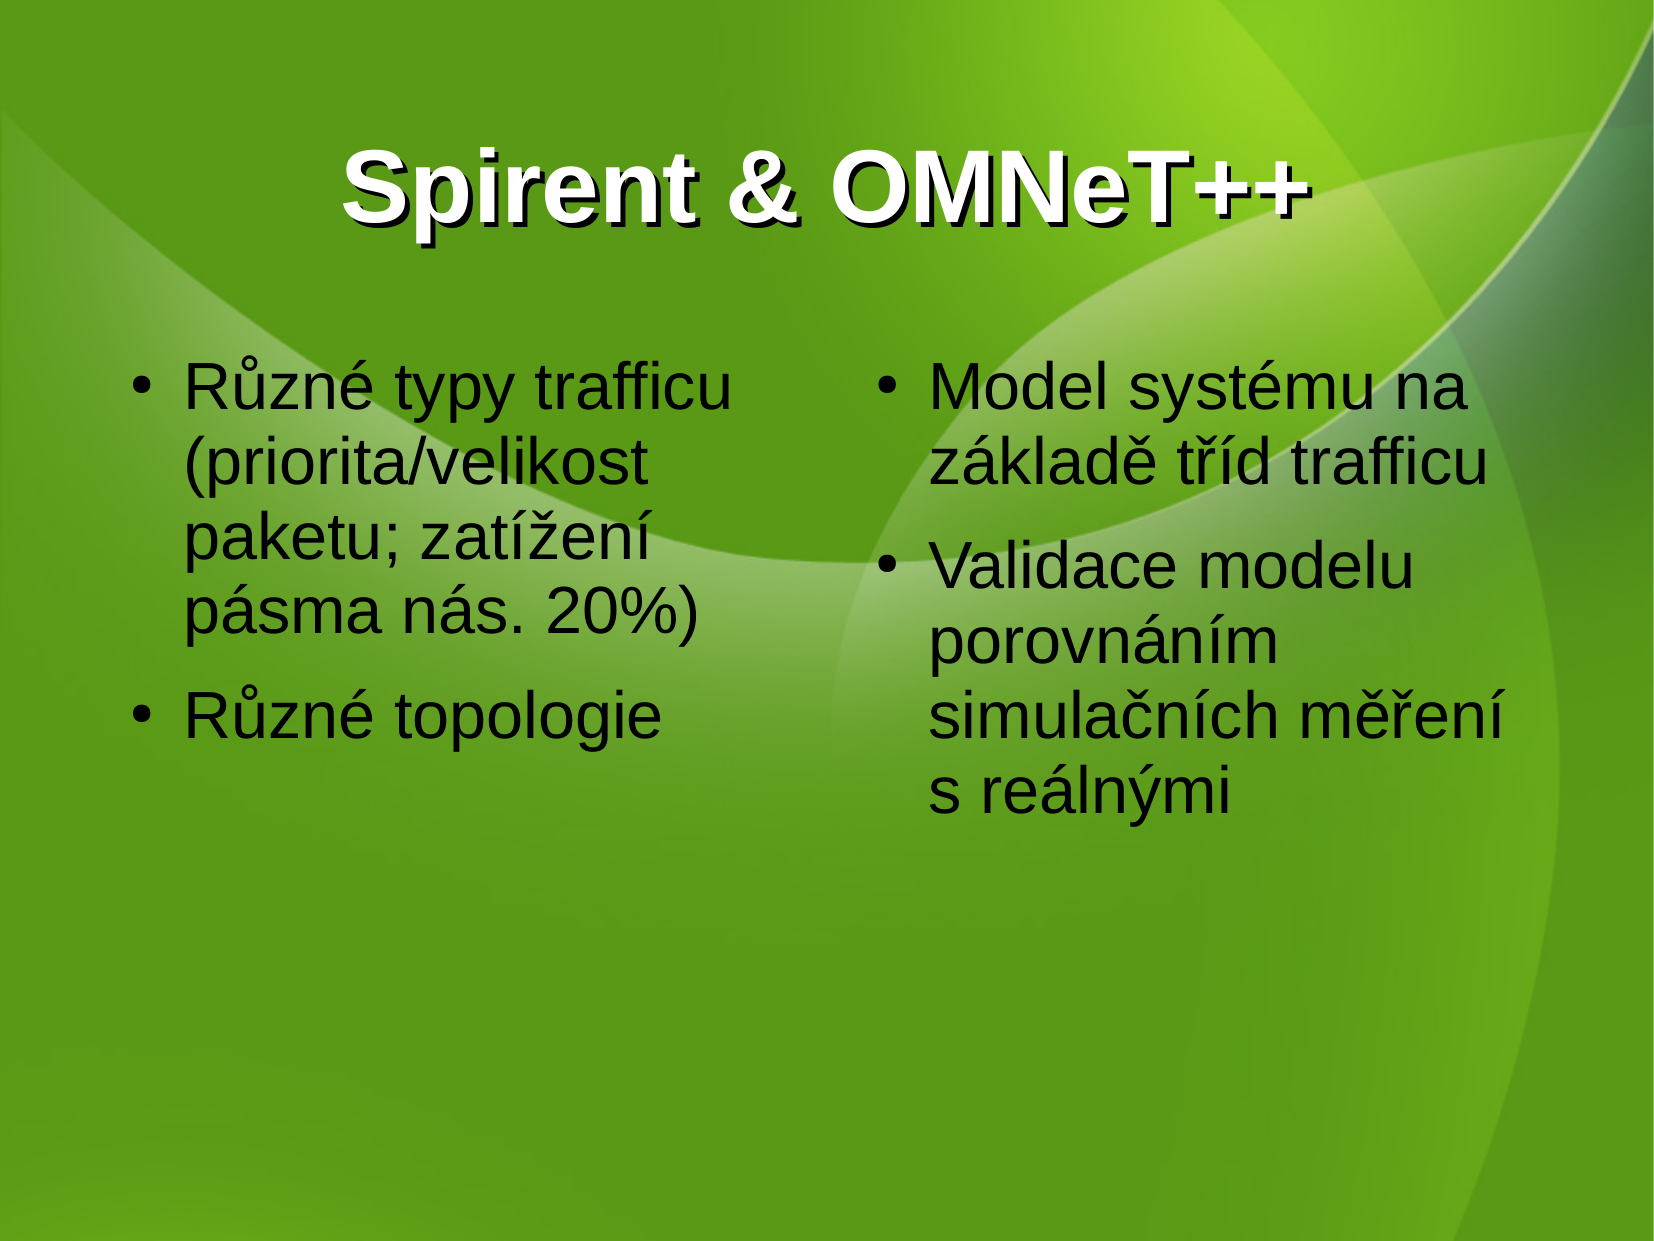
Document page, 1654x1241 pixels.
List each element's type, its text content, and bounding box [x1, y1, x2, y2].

picture [0, 0, 1654, 1241]
list Různé typy trafficu (priorita/velikost paketu; zatížení pásma nás. 20%) Různé topologie [112, 349, 823, 1069]
title Spirent & OMNeT++ [122, 54, 1531, 320]
list Model systému na základě tříd trafficu Validace modelu porovnáním simulačních měření s reálnými [857, 349, 1568, 1069]
